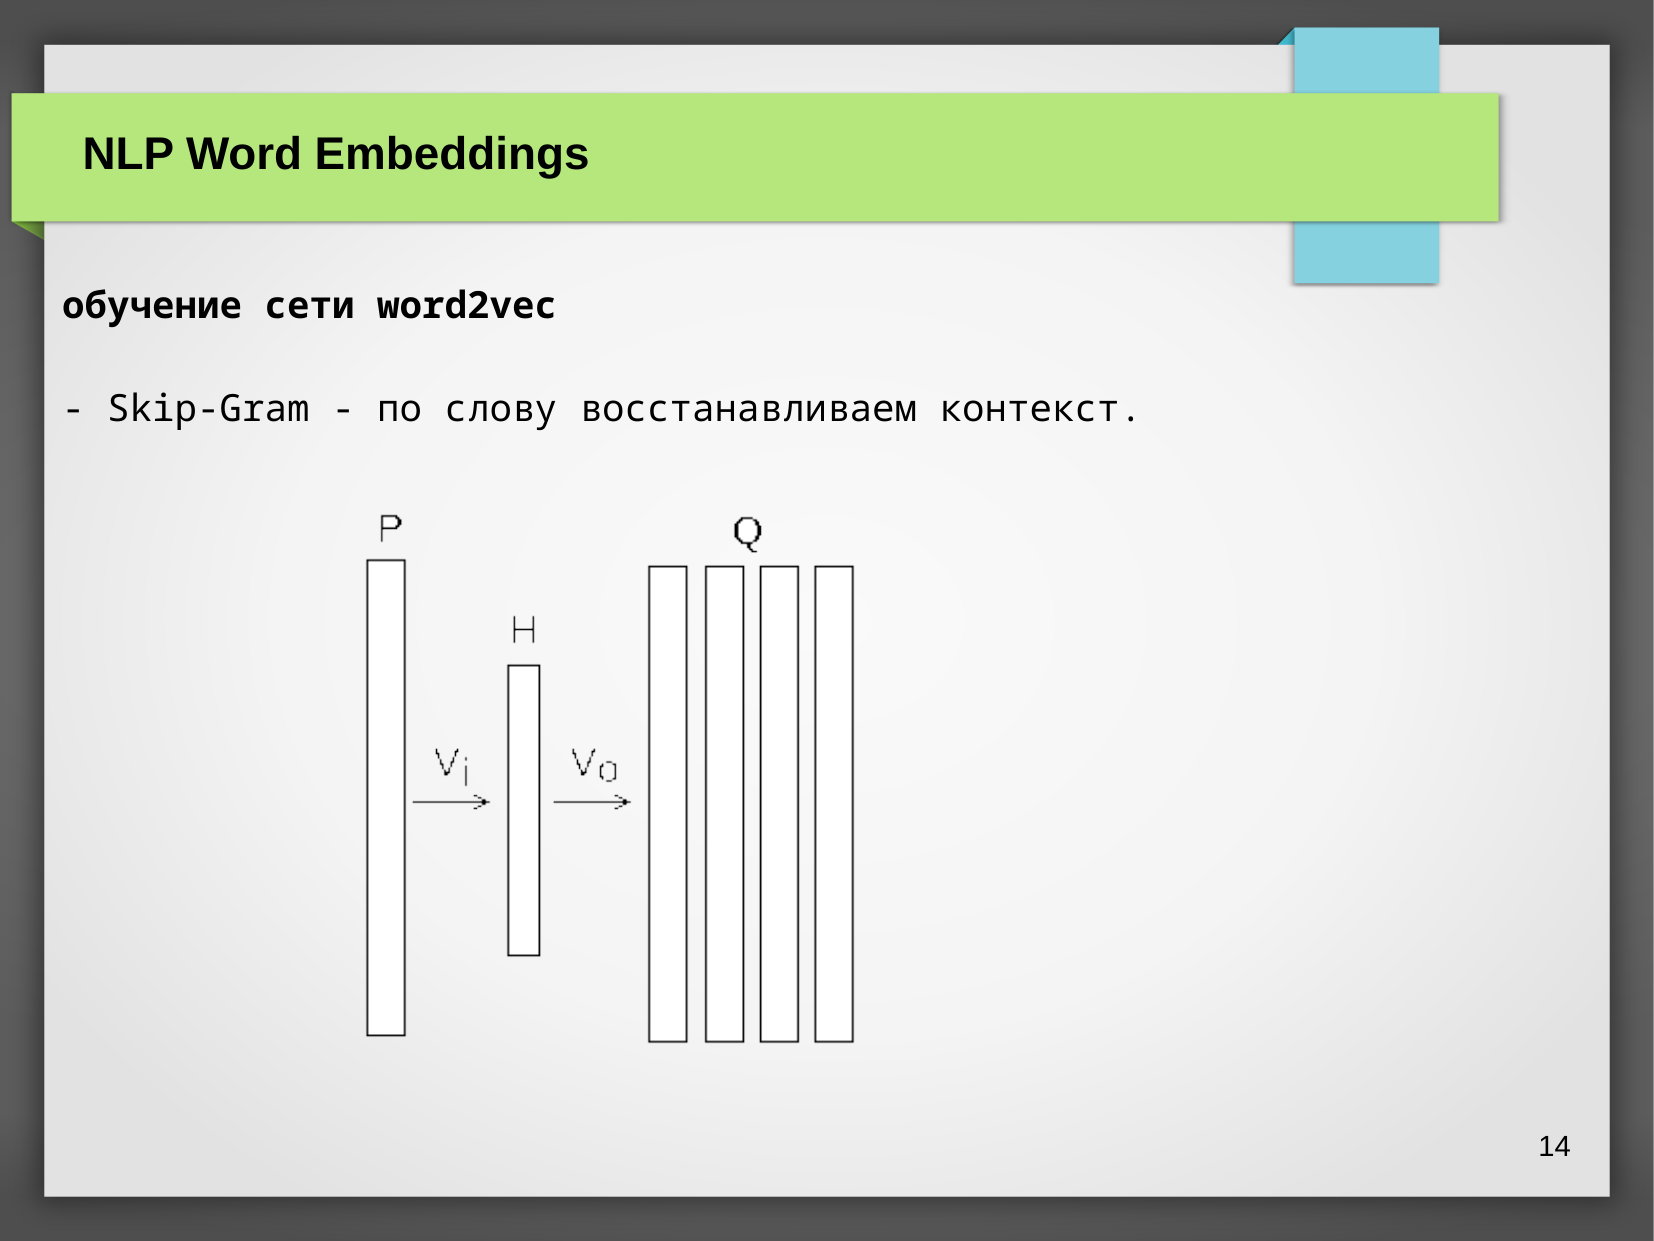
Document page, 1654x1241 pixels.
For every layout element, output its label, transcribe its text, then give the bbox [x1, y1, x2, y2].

title NLP Word Embeddings [82, 113, 1406, 194]
text_box обучение сети word2vec - Skip-Gram - по слову восстанавливаем контекст. [47, 271, 1193, 486]
picture [0, 0, 1654, 1241]
